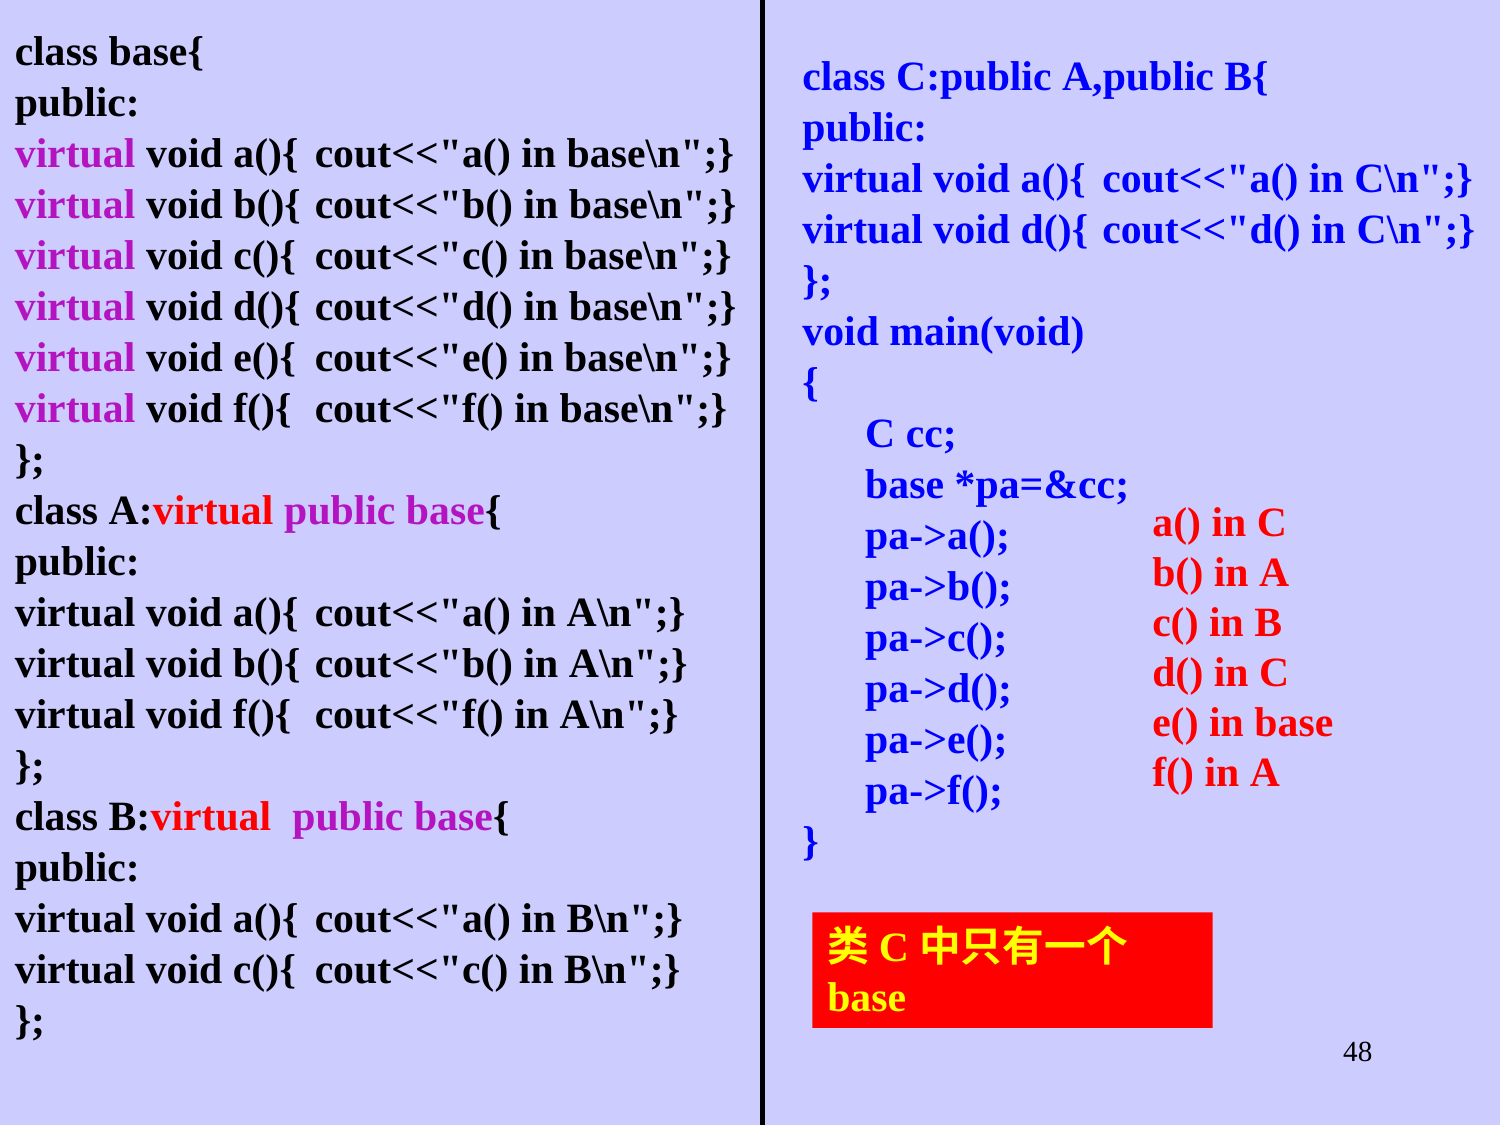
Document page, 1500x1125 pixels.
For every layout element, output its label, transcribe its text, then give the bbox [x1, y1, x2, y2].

text_box b() in A [1137, 537, 1363, 587]
text_box d() in C [1137, 637, 1363, 687]
text_box c() in B [1137, 587, 1363, 637]
text_box class C:public A,public B{ public: virtual void a(){ cout<<"a() in C\n";} virtual void d(){ cout<<"d() in C\n";} }; void main(void) { C cc; base *pa=&cc; pa->a(); pa->b(); pa->c(); pa->d(); pa->e(); pa->f(); } [787, 62, 1500, 869]
text_box 类C中只有一个base [812, 912, 1213, 1028]
text_box a() in C [1137, 487, 1363, 537]
text_box f() in A [1137, 737, 1363, 803]
text_box class base{ public: virtual void a(){ cout<<"a() in base\n";} virtual void b(){ cout<<"b() in base\n";} virtual void c(){ cout<<"c() in base\n";} virtual void d(){ cout<<"d() in base\n";} virtual void e(){ cout<<"e() in base\n";} virtual void f(){ cout<<"f() in base\n";} }; class A:virtual public base{ public: virtual void a(){ cout<<"a() in A\n";} virtual void b(){ cout<<"b() in A\n";} virtual void f(){ cout<<"f() in A\n";} }; class B:virtual public base{ public: virtual void a(){ cout<<"a() in B\n";} virtual void c(){ cout<<"c() in B\n";} }; [0, 37, 760, 1048]
text_box e() in base [1137, 687, 1363, 737]
text_box <编号> [1074, 1025, 1388, 1101]
